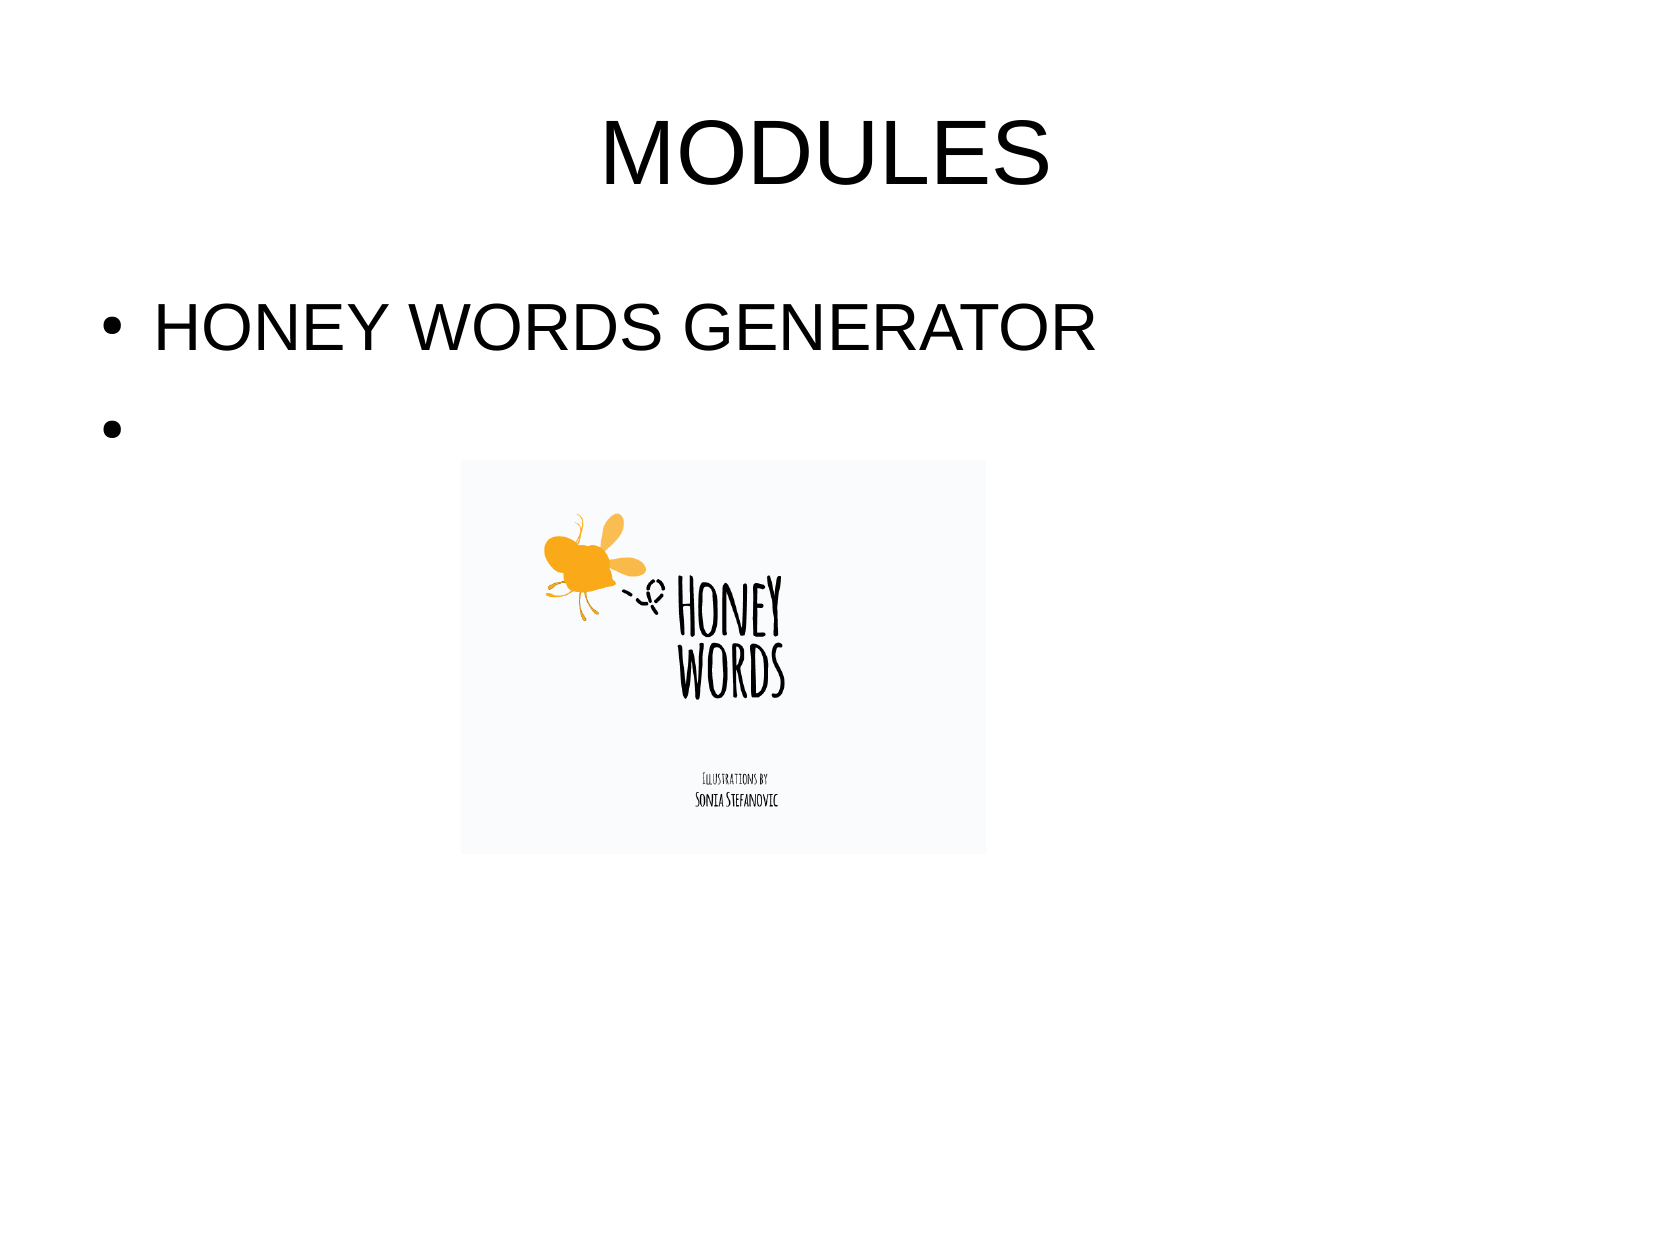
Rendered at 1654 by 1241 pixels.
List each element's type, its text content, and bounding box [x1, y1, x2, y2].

picture [460, 460, 986, 854]
title MODULES [82, 49, 1571, 257]
list HONEY WORDS GENERATOR [82, 290, 1571, 1010]
